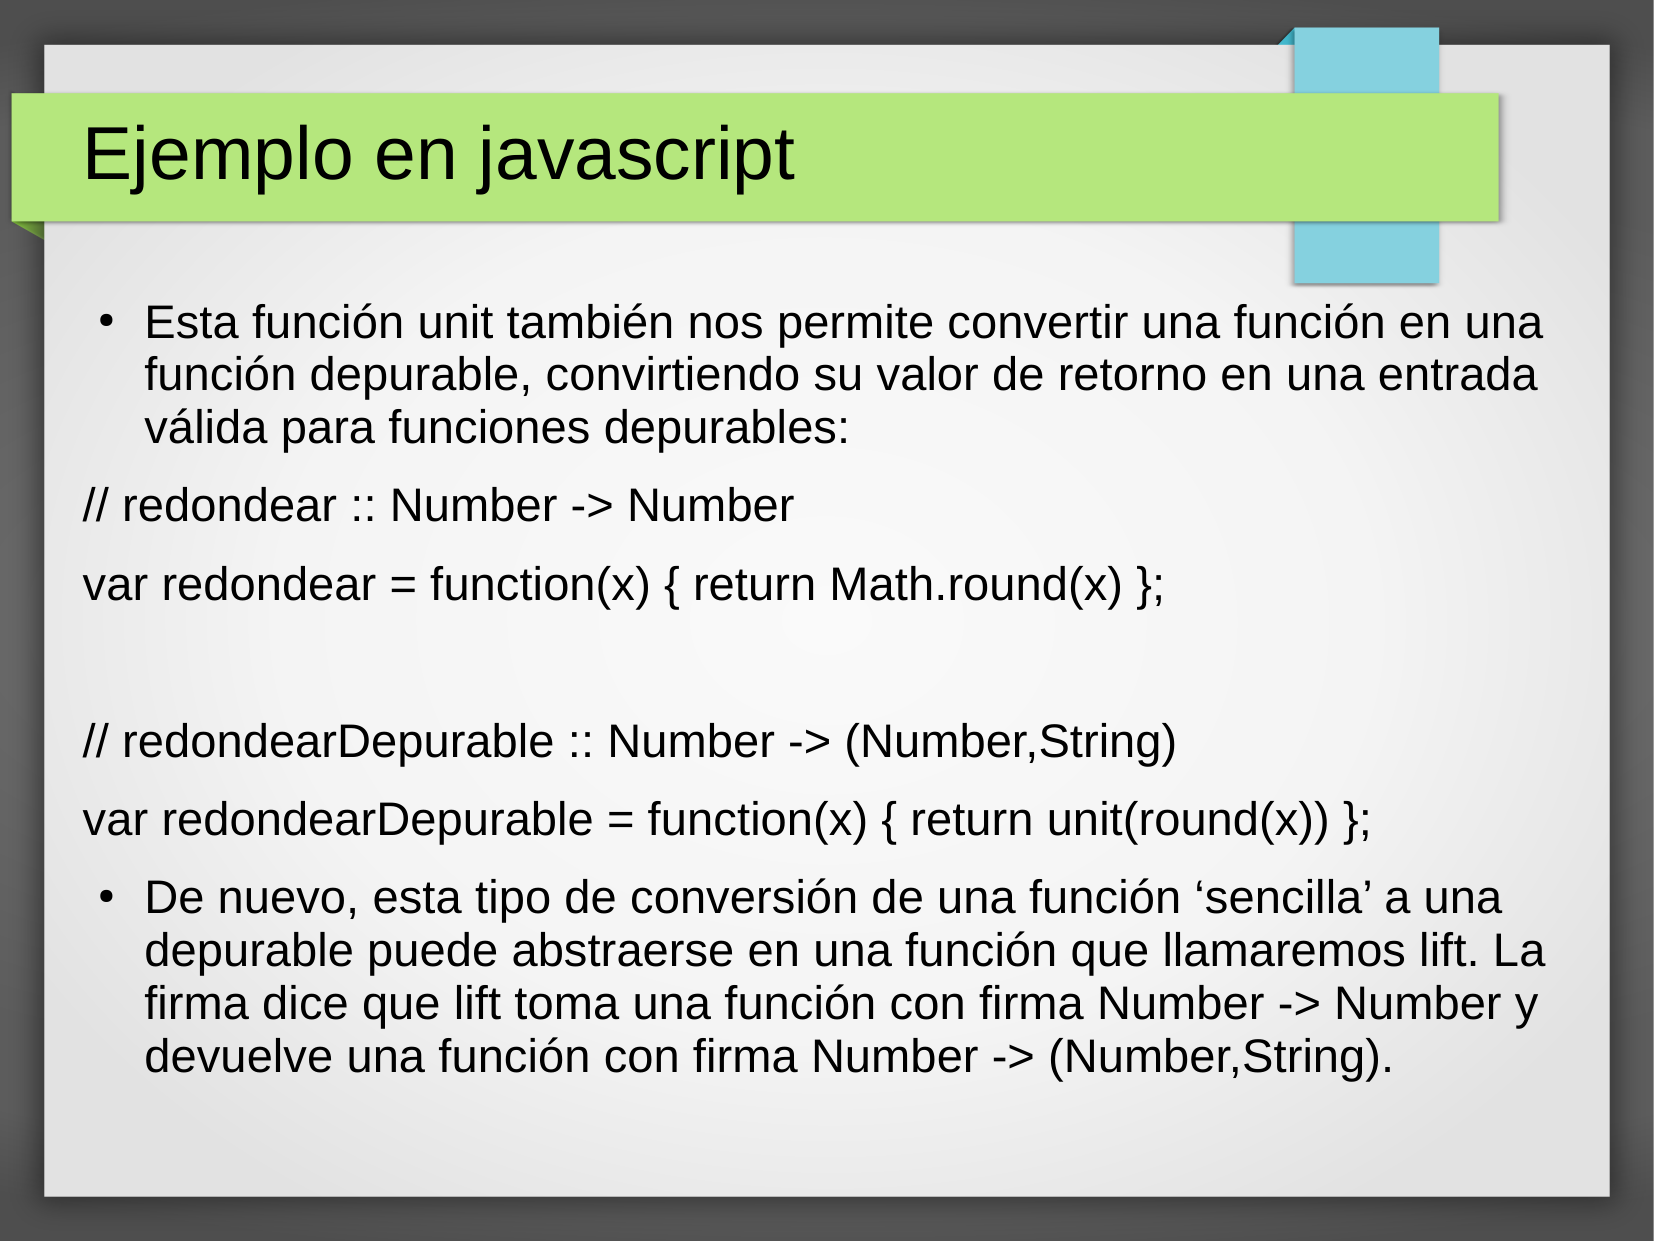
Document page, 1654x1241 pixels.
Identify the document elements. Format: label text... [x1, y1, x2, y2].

list Esta función unit también nos permite convertir una función en una función depurable, convirtiendo su valor de retorno en una entrada válida para funciones depurables: // redondear :: Number -> Number var redondear = function(x) { return Math.round(x) }; // redondearDepurable :: Number -> (Number,String) var redondearDepurable = function(x) { return unit(round(x)) }; De nuevo, esta tipo de conversión de una función ‘sencilla’ a una depurable puede abstraerse en una función que llamaremos lift. La firma dice que lift toma una función con firma Number -> Number y devuelve una función con firma Number -> (Number,String). [82, 295, 1571, 1134]
title Ejemplo en javascript [82, 94, 1264, 213]
picture [0, 0, 1654, 1241]
